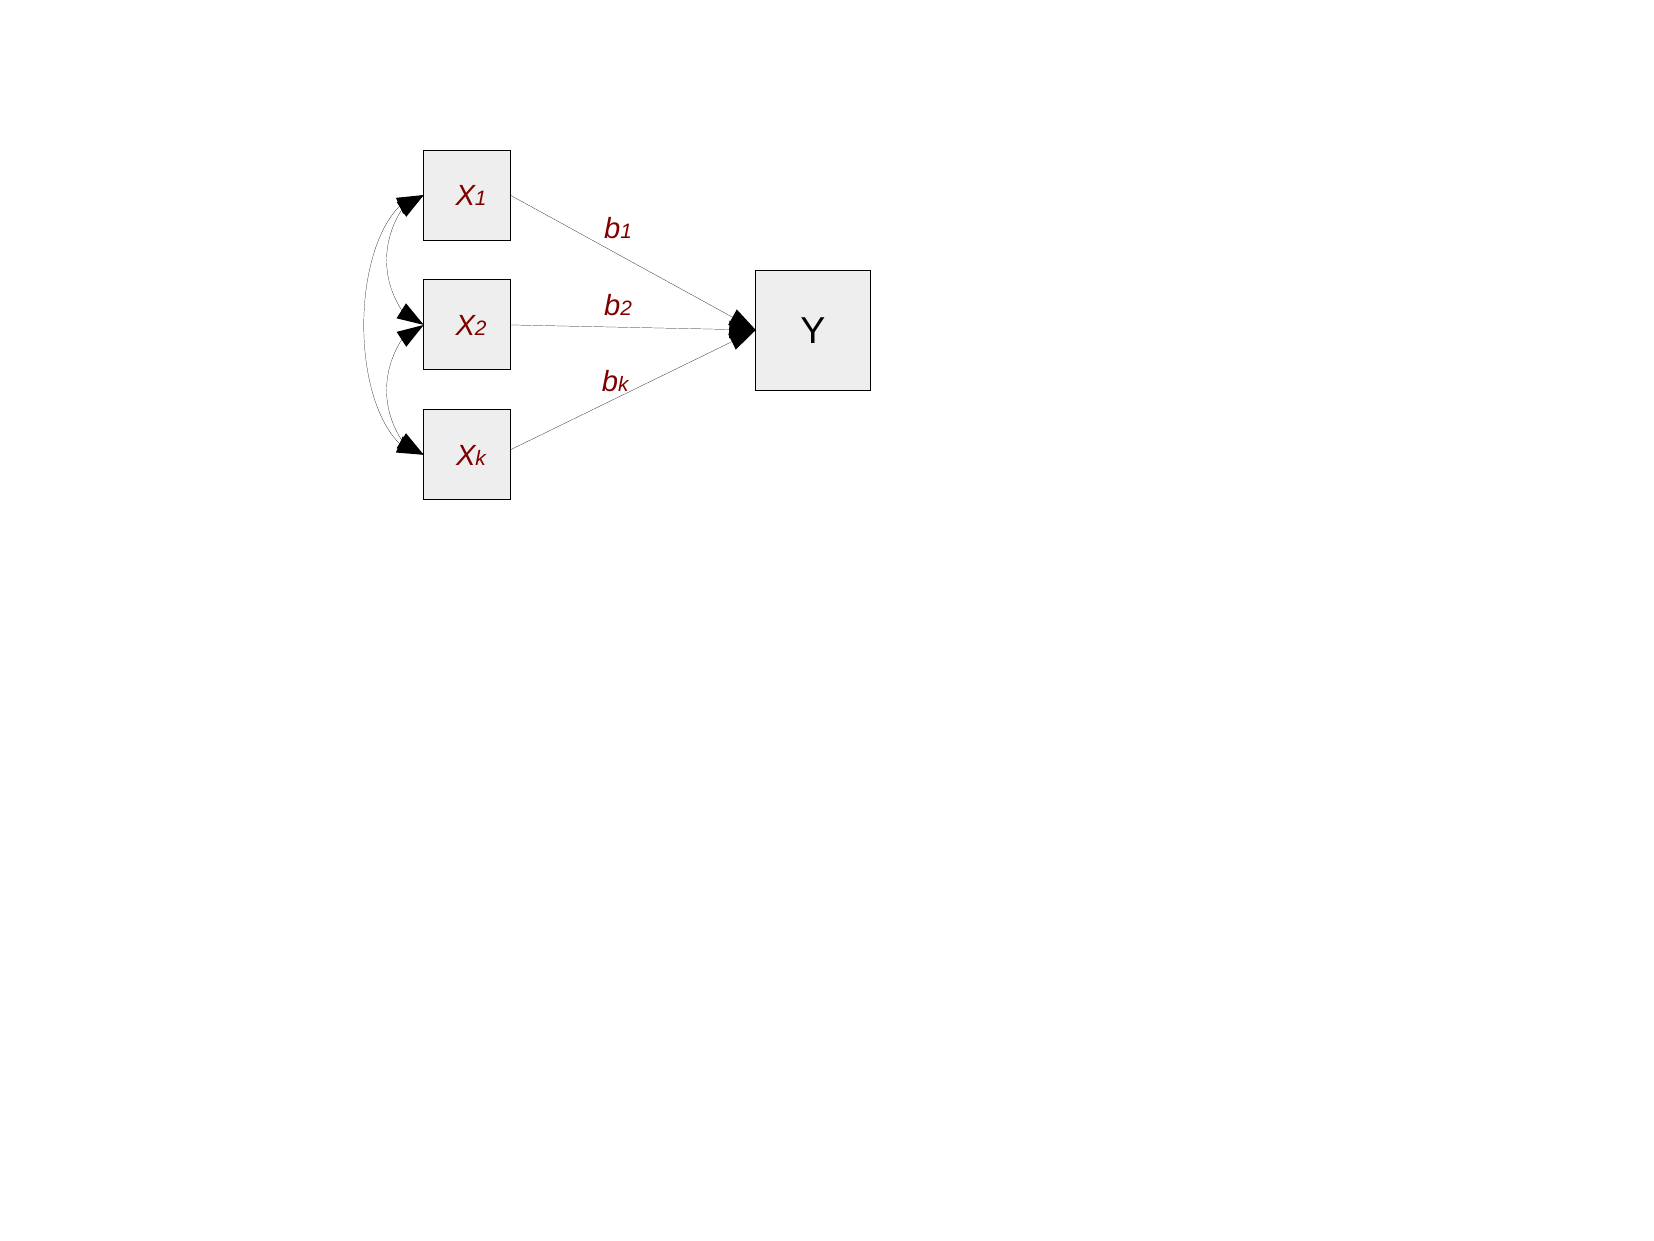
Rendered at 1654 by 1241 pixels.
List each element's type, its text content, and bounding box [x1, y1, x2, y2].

text_box b2 [587, 281, 649, 329]
text_box X1 [423, 150, 511, 241]
text_box X2 [423, 279, 511, 370]
text_box Xk [423, 409, 511, 500]
text_box Y [755, 270, 871, 391]
text_box bk [585, 357, 646, 406]
text_box b1 [587, 204, 649, 252]
